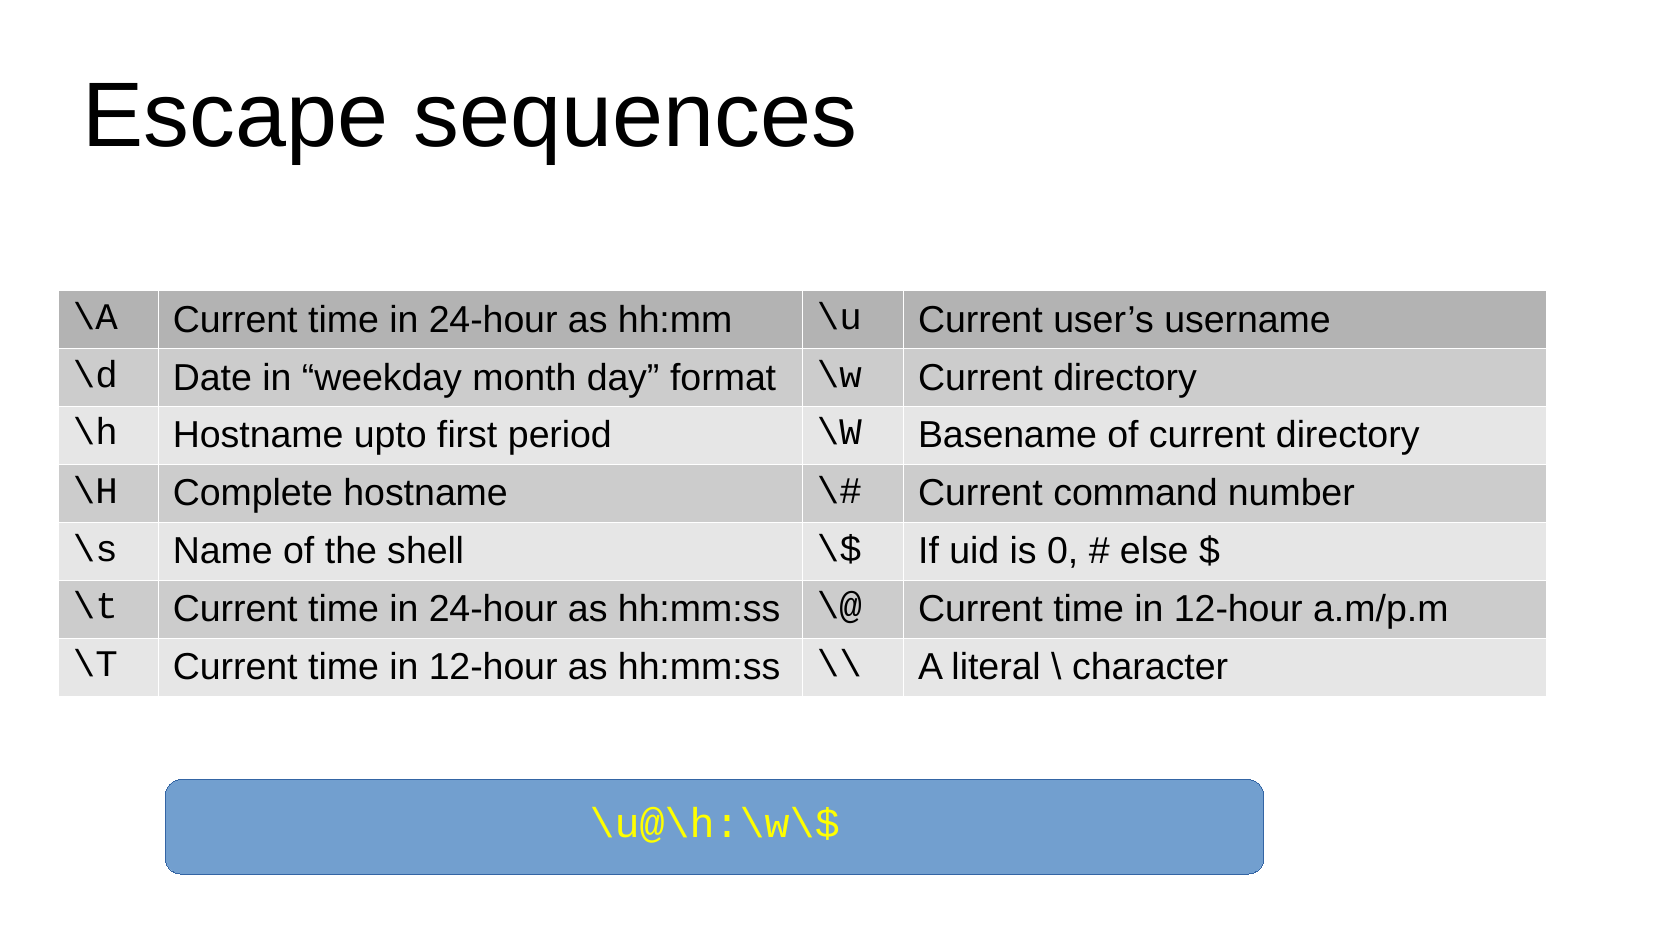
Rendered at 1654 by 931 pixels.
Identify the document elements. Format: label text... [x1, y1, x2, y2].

table_cell \h [59, 407, 158, 464]
table_cell Name of the shell [159, 523, 802, 580]
table_cell Hostname upto first period [159, 407, 802, 464]
table_header Current time in 24-hour as hh:mm [159, 291, 802, 348]
table_cell Basename of current directory [904, 407, 1546, 464]
table_cell Current command number [904, 465, 1546, 522]
table_cell If uid is 0, # else $ [904, 523, 1546, 580]
table_header Current user’s username [904, 291, 1546, 348]
table_cell Complete hostname [159, 465, 802, 522]
table_cell Current directory [904, 349, 1546, 406]
table_cell \\ [803, 639, 903, 696]
table_cell \t [59, 581, 158, 638]
table_cell \w [803, 349, 903, 406]
table_header \u [803, 291, 903, 348]
title Escape sequences [82, 37, 1571, 193]
table_cell \$ [803, 523, 903, 580]
table_cell \T [59, 639, 158, 696]
table_cell \@ [803, 581, 903, 638]
table_cell \# [803, 465, 903, 522]
text_box \u@\h:\w\$ [165, 779, 1264, 875]
table_cell Current time in 12-hour a.m/p.m [904, 581, 1546, 638]
table_cell \s [59, 523, 158, 580]
table_cell \d [59, 349, 158, 406]
table_header \A [59, 291, 158, 348]
table_cell Current time in 24-hour as hh:mm:ss [159, 581, 802, 638]
table_cell \W [803, 407, 903, 464]
table_cell \H [59, 465, 158, 522]
table_cell Current time in 12-hour as hh:mm:ss [159, 639, 802, 696]
table_cell Date in “weekday month day” format [159, 349, 802, 406]
table_cell A literal \ character [904, 639, 1546, 696]
